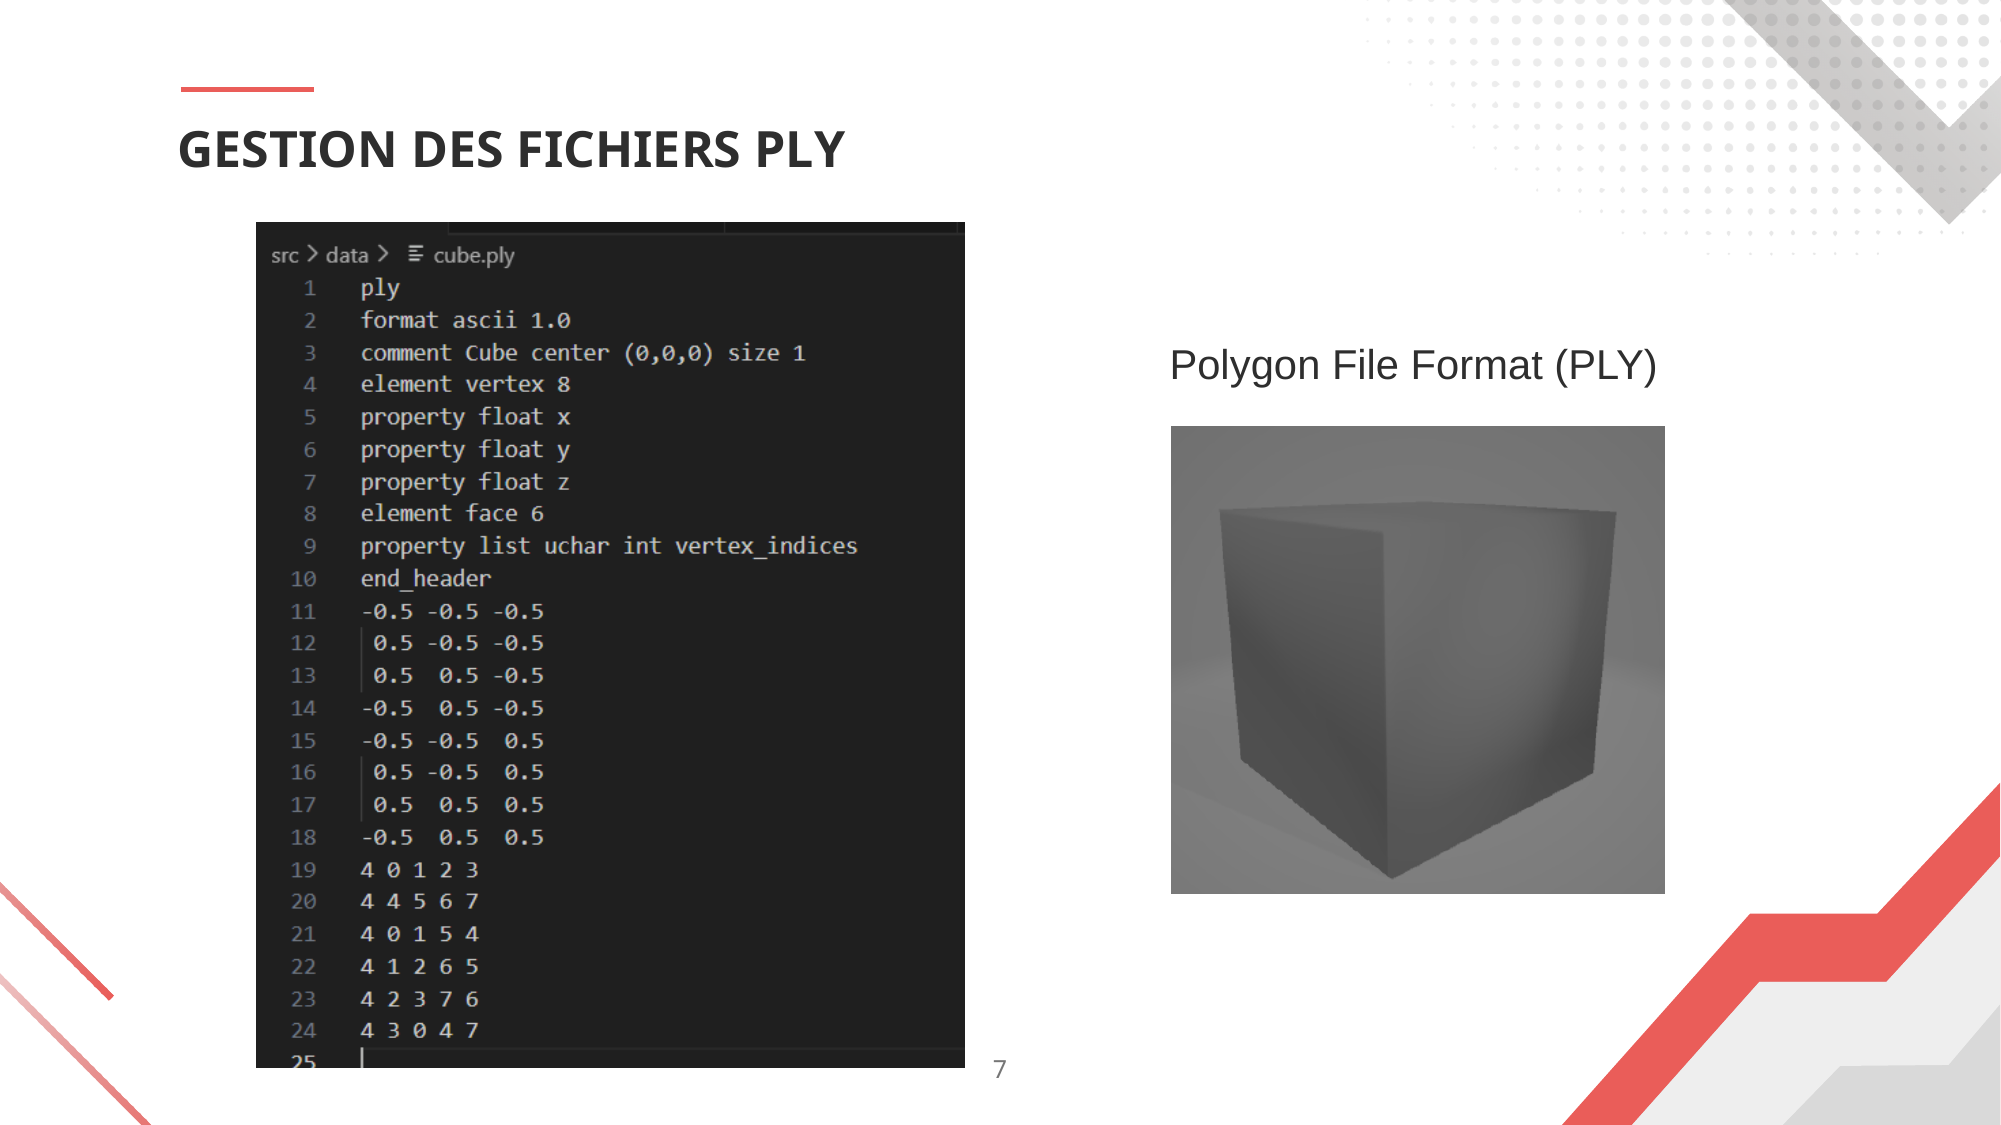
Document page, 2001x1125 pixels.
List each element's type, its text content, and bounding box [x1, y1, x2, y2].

text_box Polygon File Format (PLY) [1154, 330, 1681, 396]
picture [1171, 426, 1665, 894]
title GESTION DES FICHIERS PLY [157, 97, 1843, 223]
picture [256, 222, 965, 1068]
text_box 7 [965, 1038, 1035, 1099]
